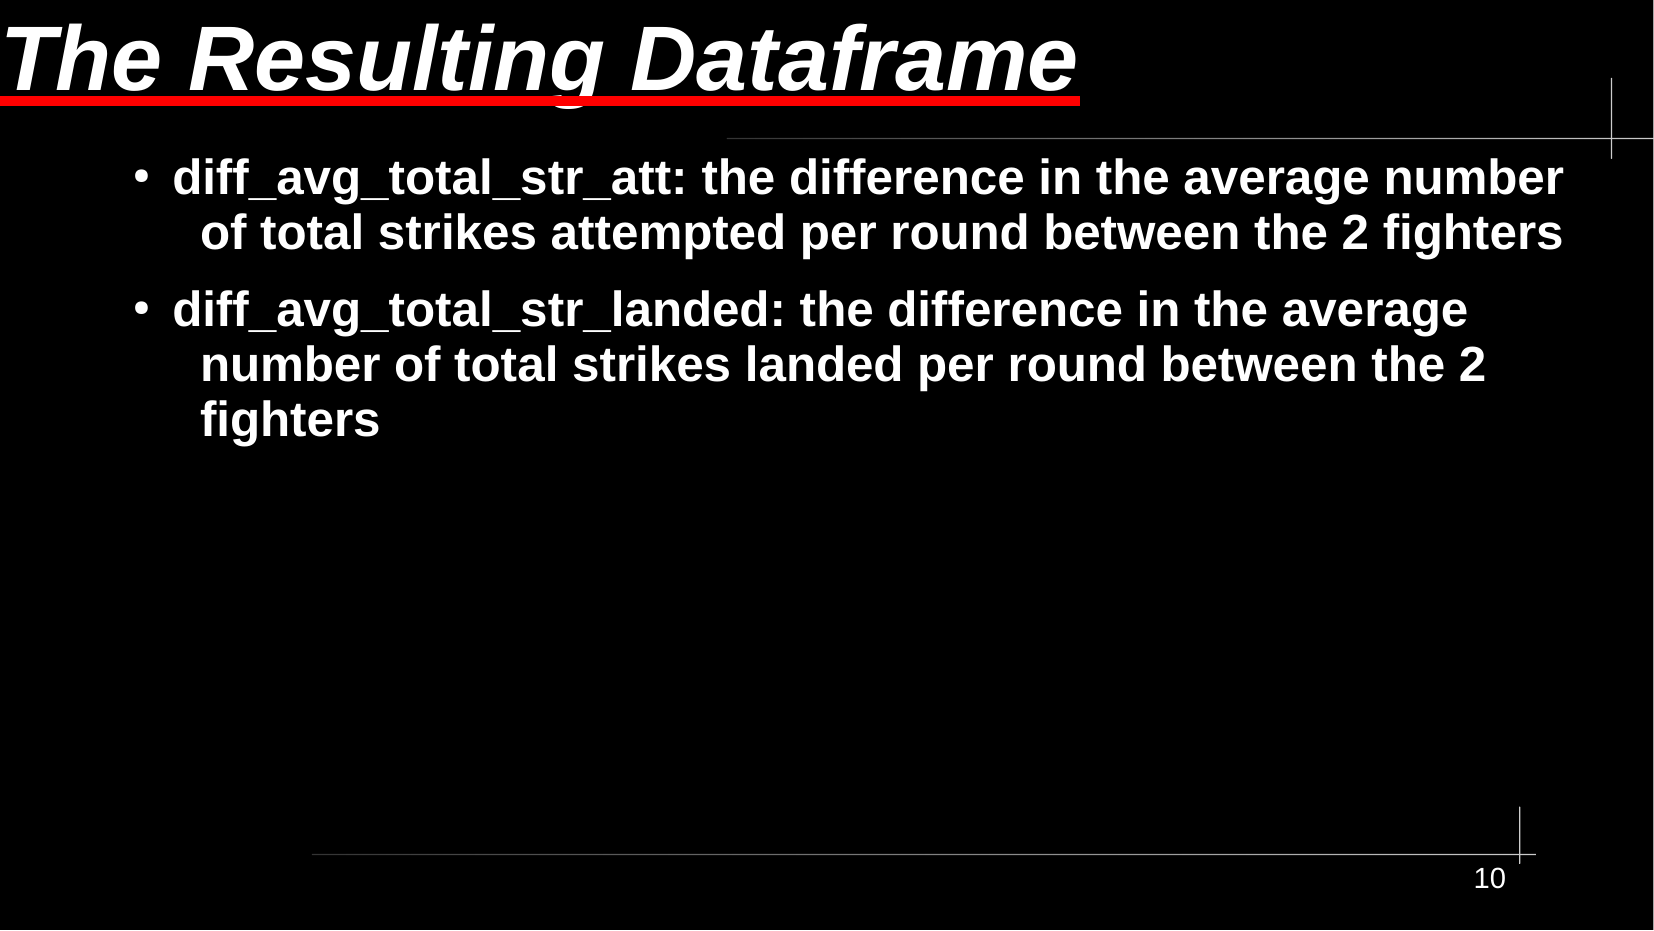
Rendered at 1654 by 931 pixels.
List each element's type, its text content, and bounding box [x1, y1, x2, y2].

list diff_avg_total_str_att: the difference in the average number of total strikes attempted per round between the 2 fighters diff_avg_total_str_landed: the difference in the average number of total strikes landed per round between the 2 fighters [37, 150, 1576, 488]
title The Resulting Dataframe [0, 0, 1565, 119]
